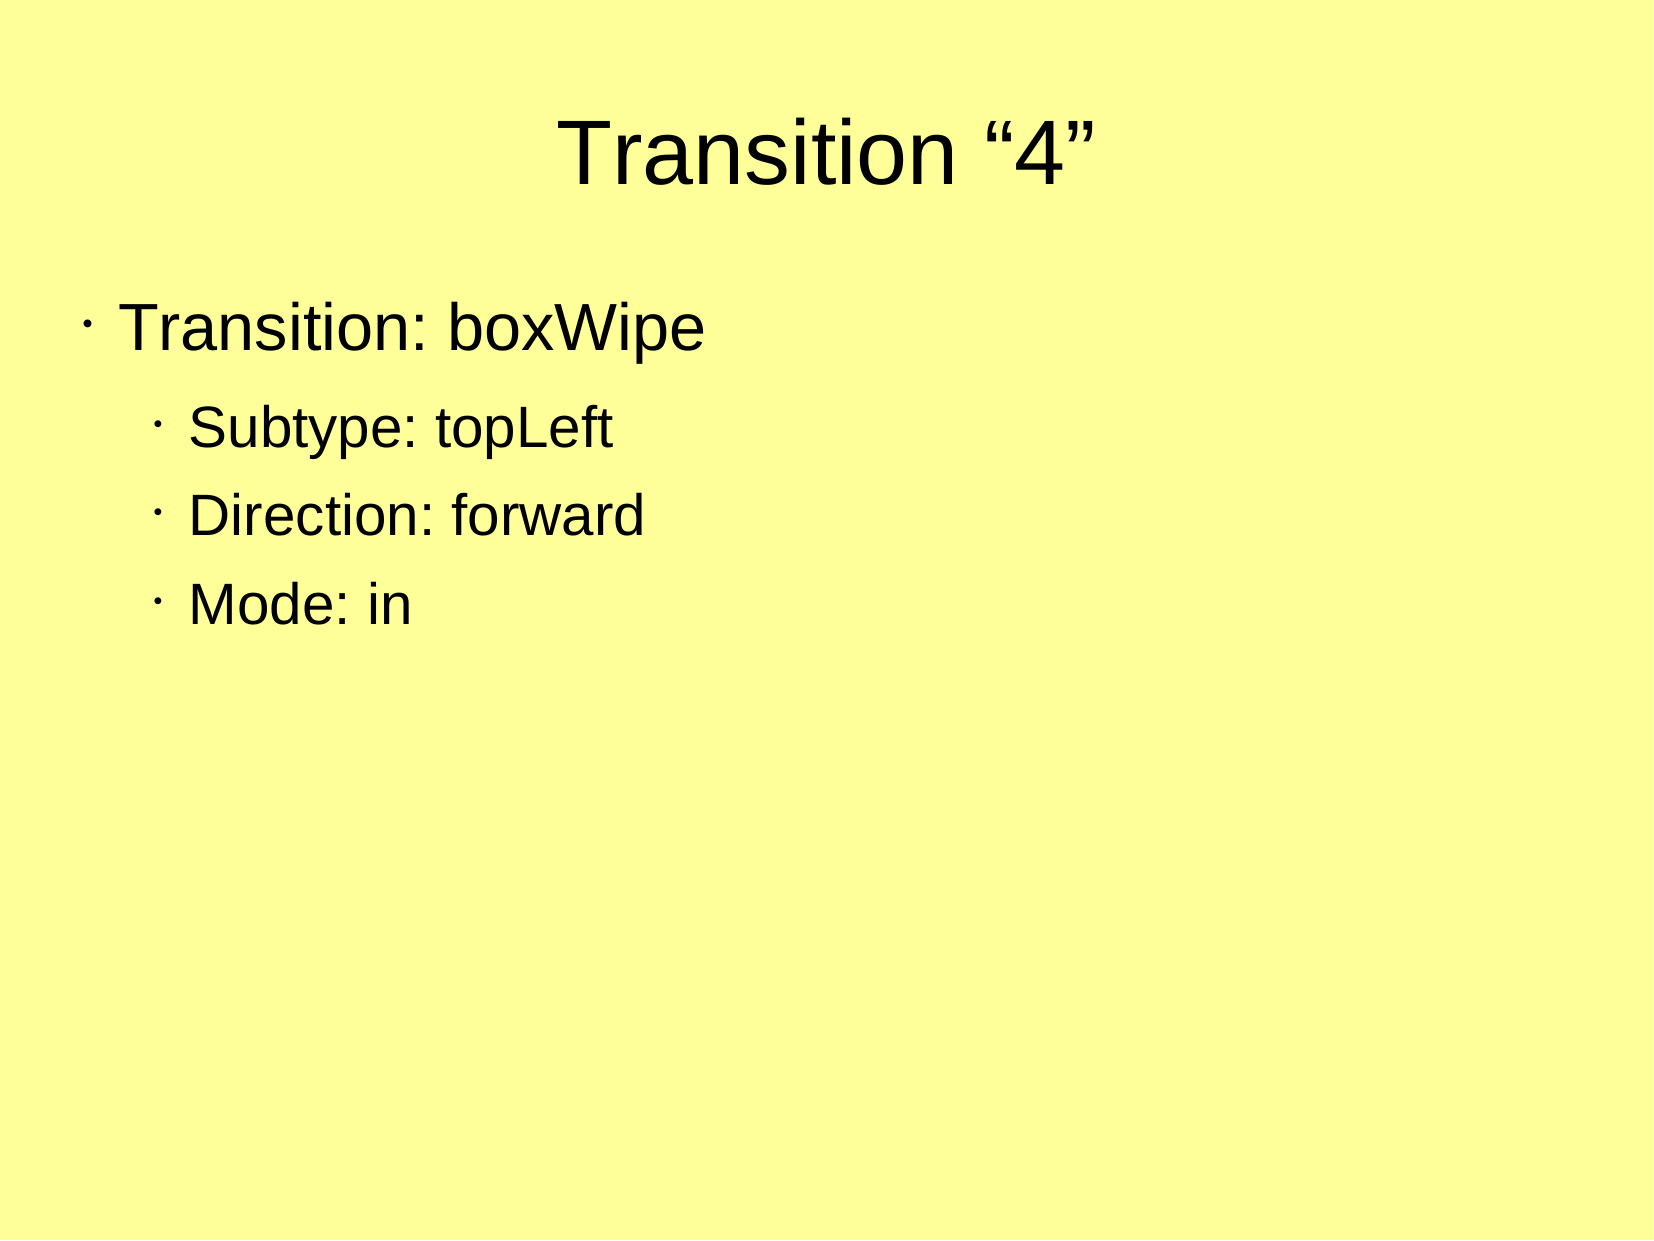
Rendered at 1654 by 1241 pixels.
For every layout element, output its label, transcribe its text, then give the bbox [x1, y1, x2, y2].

list Transition: boxWipe Subtype: topLeft Direction: forward Mode: in [82, 290, 1571, 1080]
title Transition “4” [82, 49, 1571, 257]
